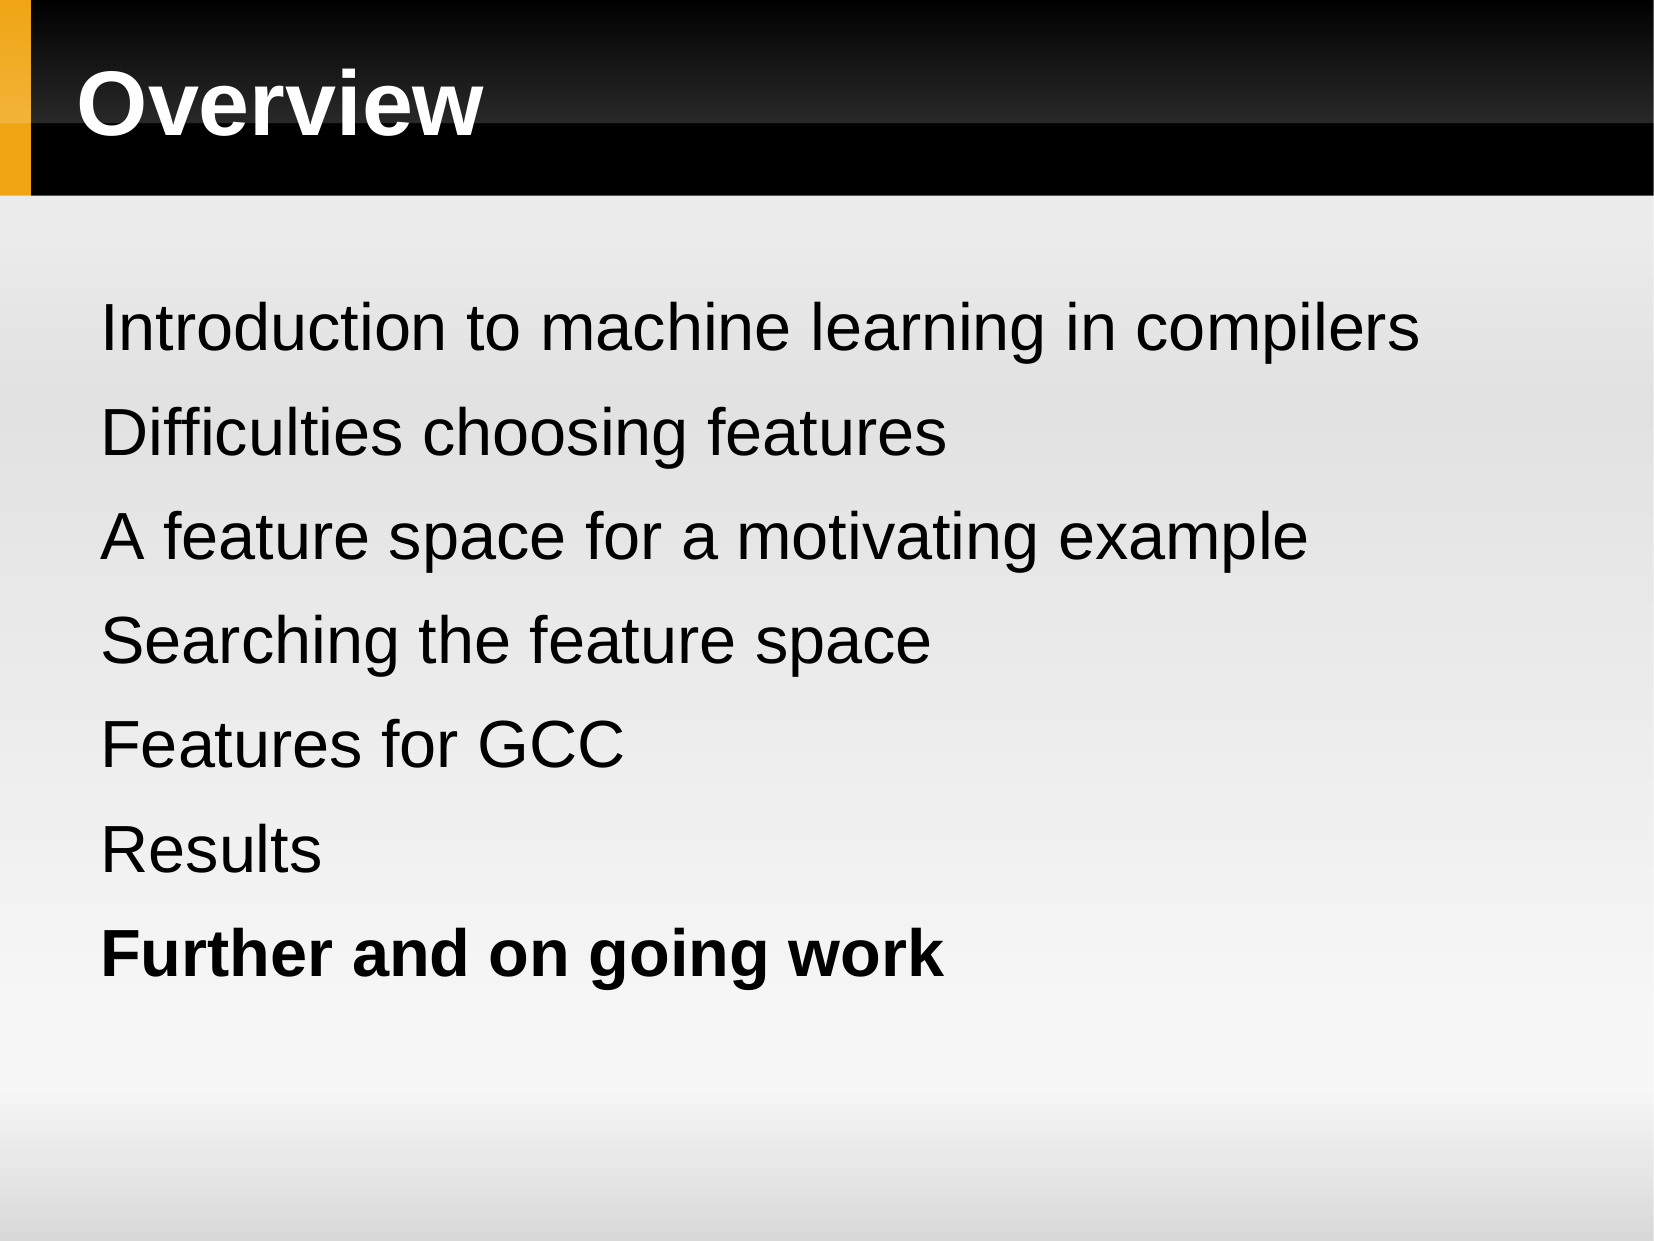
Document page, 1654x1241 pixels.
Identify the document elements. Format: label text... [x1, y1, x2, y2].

title Overview [76, 0, 1565, 208]
list Introduction to machine learning in compilers Difficulties choosing features A feature space for a motivating example Searching the feature space Features for GCC Results Further and on going work [82, 290, 1571, 1109]
picture [0, 0, 1654, 1241]
